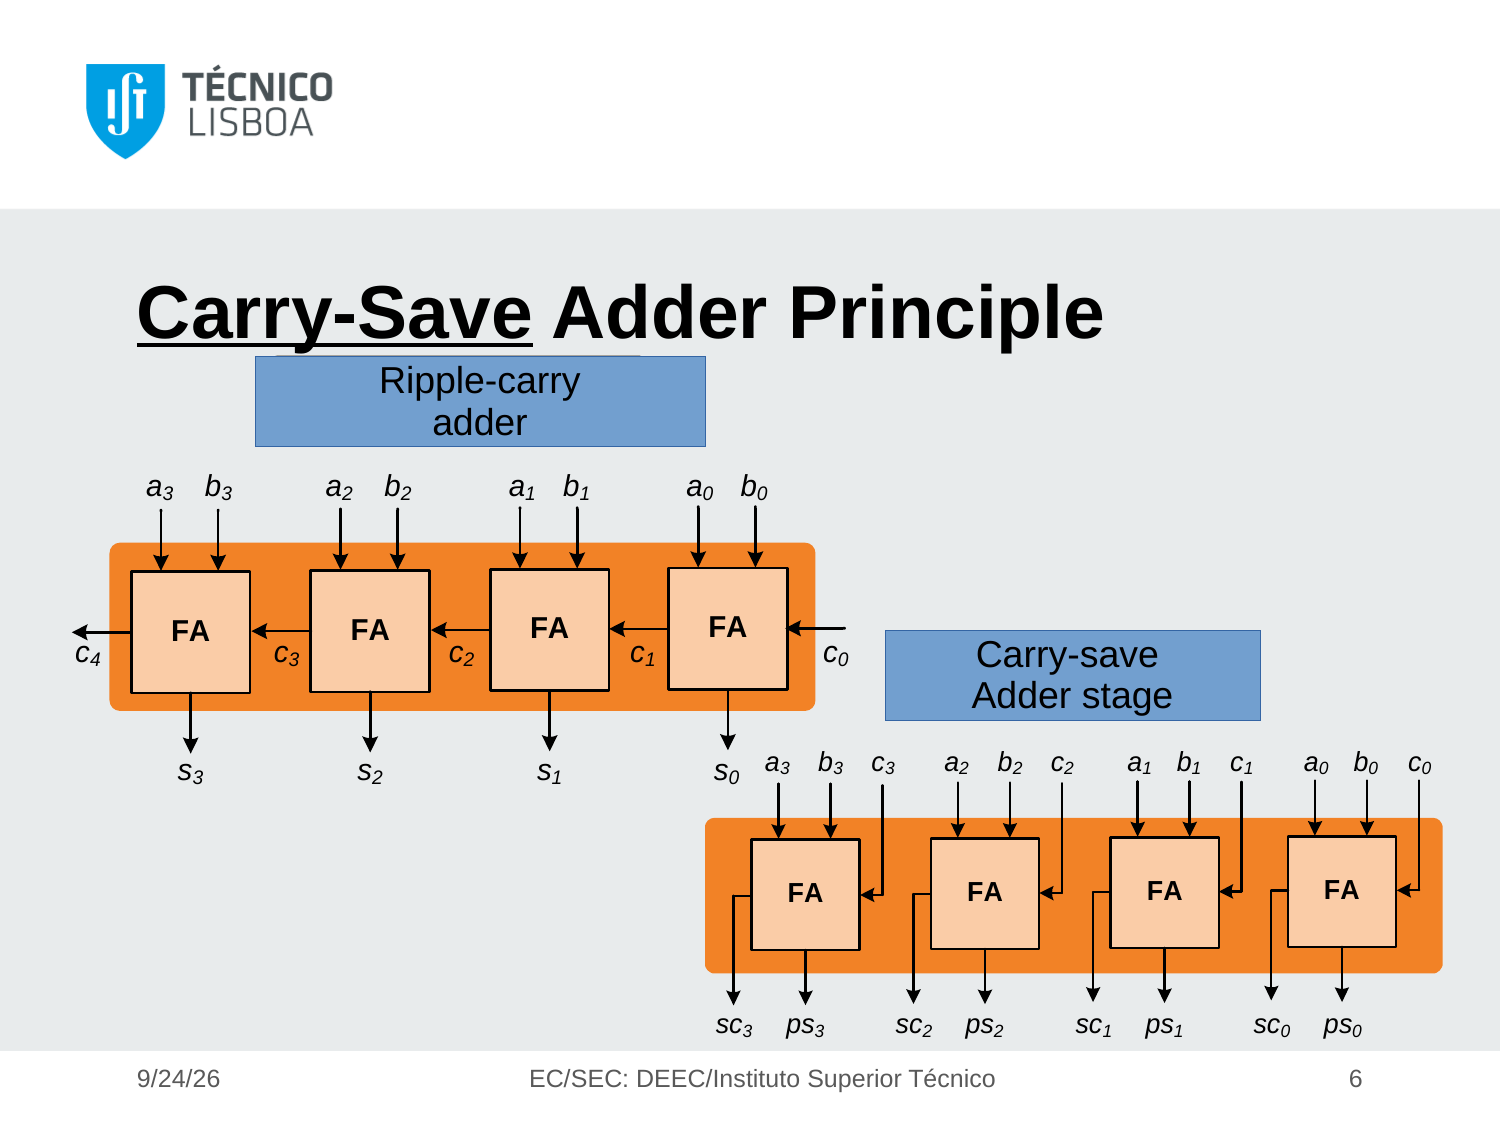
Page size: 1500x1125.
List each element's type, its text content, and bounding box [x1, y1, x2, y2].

text_box Ripple-carry adder [255, 356, 706, 447]
footer EC/SEC: DEEC/Instituto Superior Técnico [512, 1052, 1021, 1103]
text_box Carry-save Adder stage [885, 630, 1261, 721]
slide_number <number> [1077, 1053, 1378, 1103]
slide_number 10/16/18 [121, 1052, 425, 1103]
picture [0, 0, 1500, 1125]
chart [691, 629, 1463, 1053]
title Carry-Save Adder Principle [121, 237, 1378, 381]
